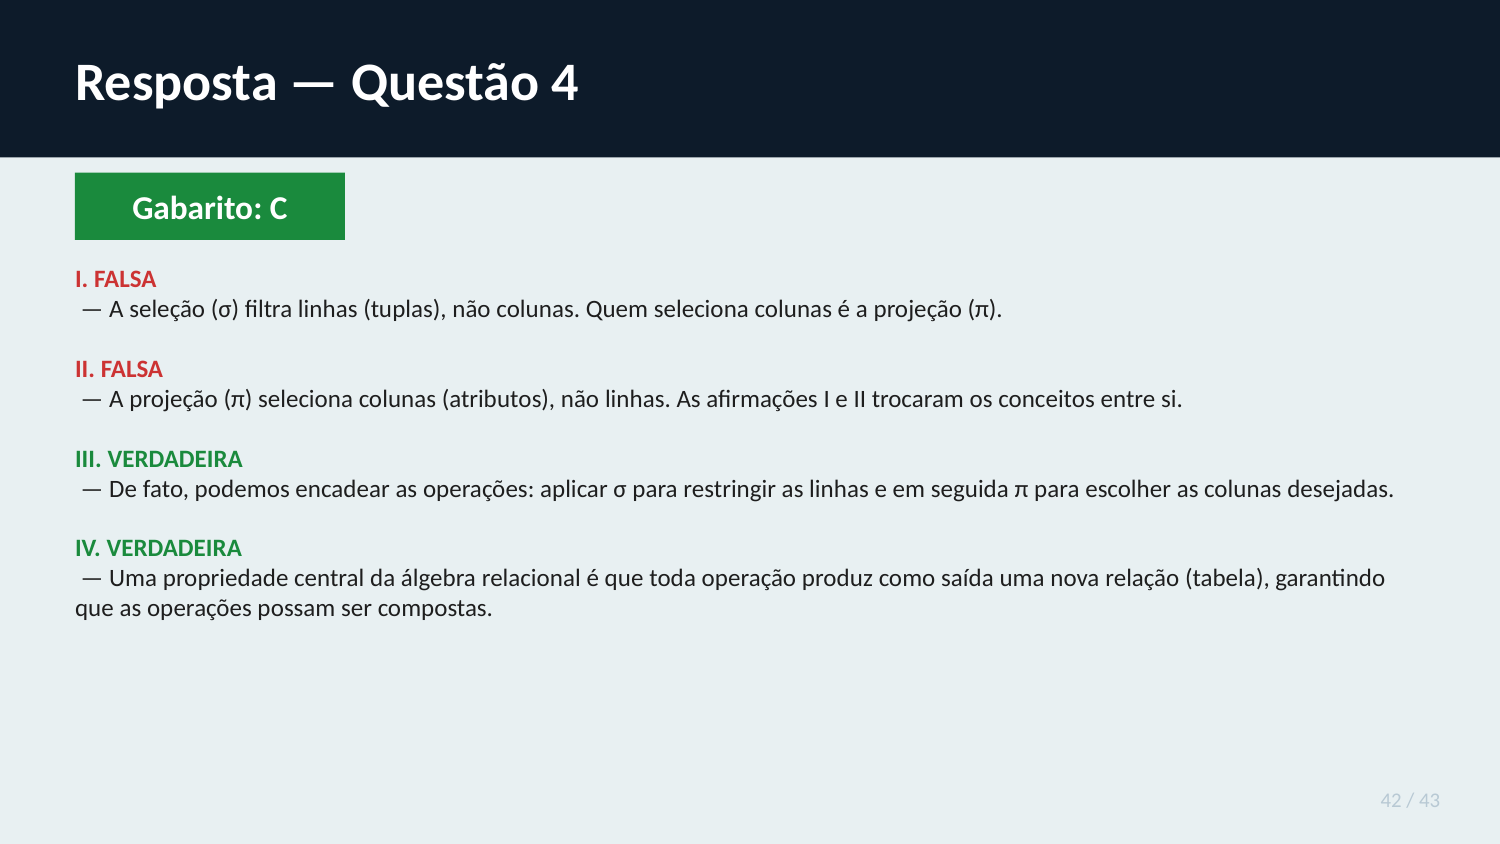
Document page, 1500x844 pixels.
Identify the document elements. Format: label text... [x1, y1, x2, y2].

text_box [0, 0, 1500, 158]
text_box I. FALSA — A seleção (σ) filtra linhas (tuplas), não colunas. Quem seleciona colunas é a projeção (π). II. FALSA — A projeção (π) seleciona colunas (atributos), não linhas. As afirmações I e II trocaram os conceitos entre si. III. VERDADEIRA — De fato, podemos encadear as operações: aplicar σ para restringir as linhas e em seguida π para escolher as colunas desejadas. IV. VERDADEIRA — Uma propriedade central da álgebra relacional é que toda operação produz como saída uma nova relação (tabela), garantindo que as operações possam ser compostas. [74, 262, 1425, 743]
text_box Gabarito: C [74, 172, 345, 240]
text_box Resposta — Questão 4 [74, 22, 1425, 135]
text_box 42 / 43 [1274, 772, 1455, 825]
